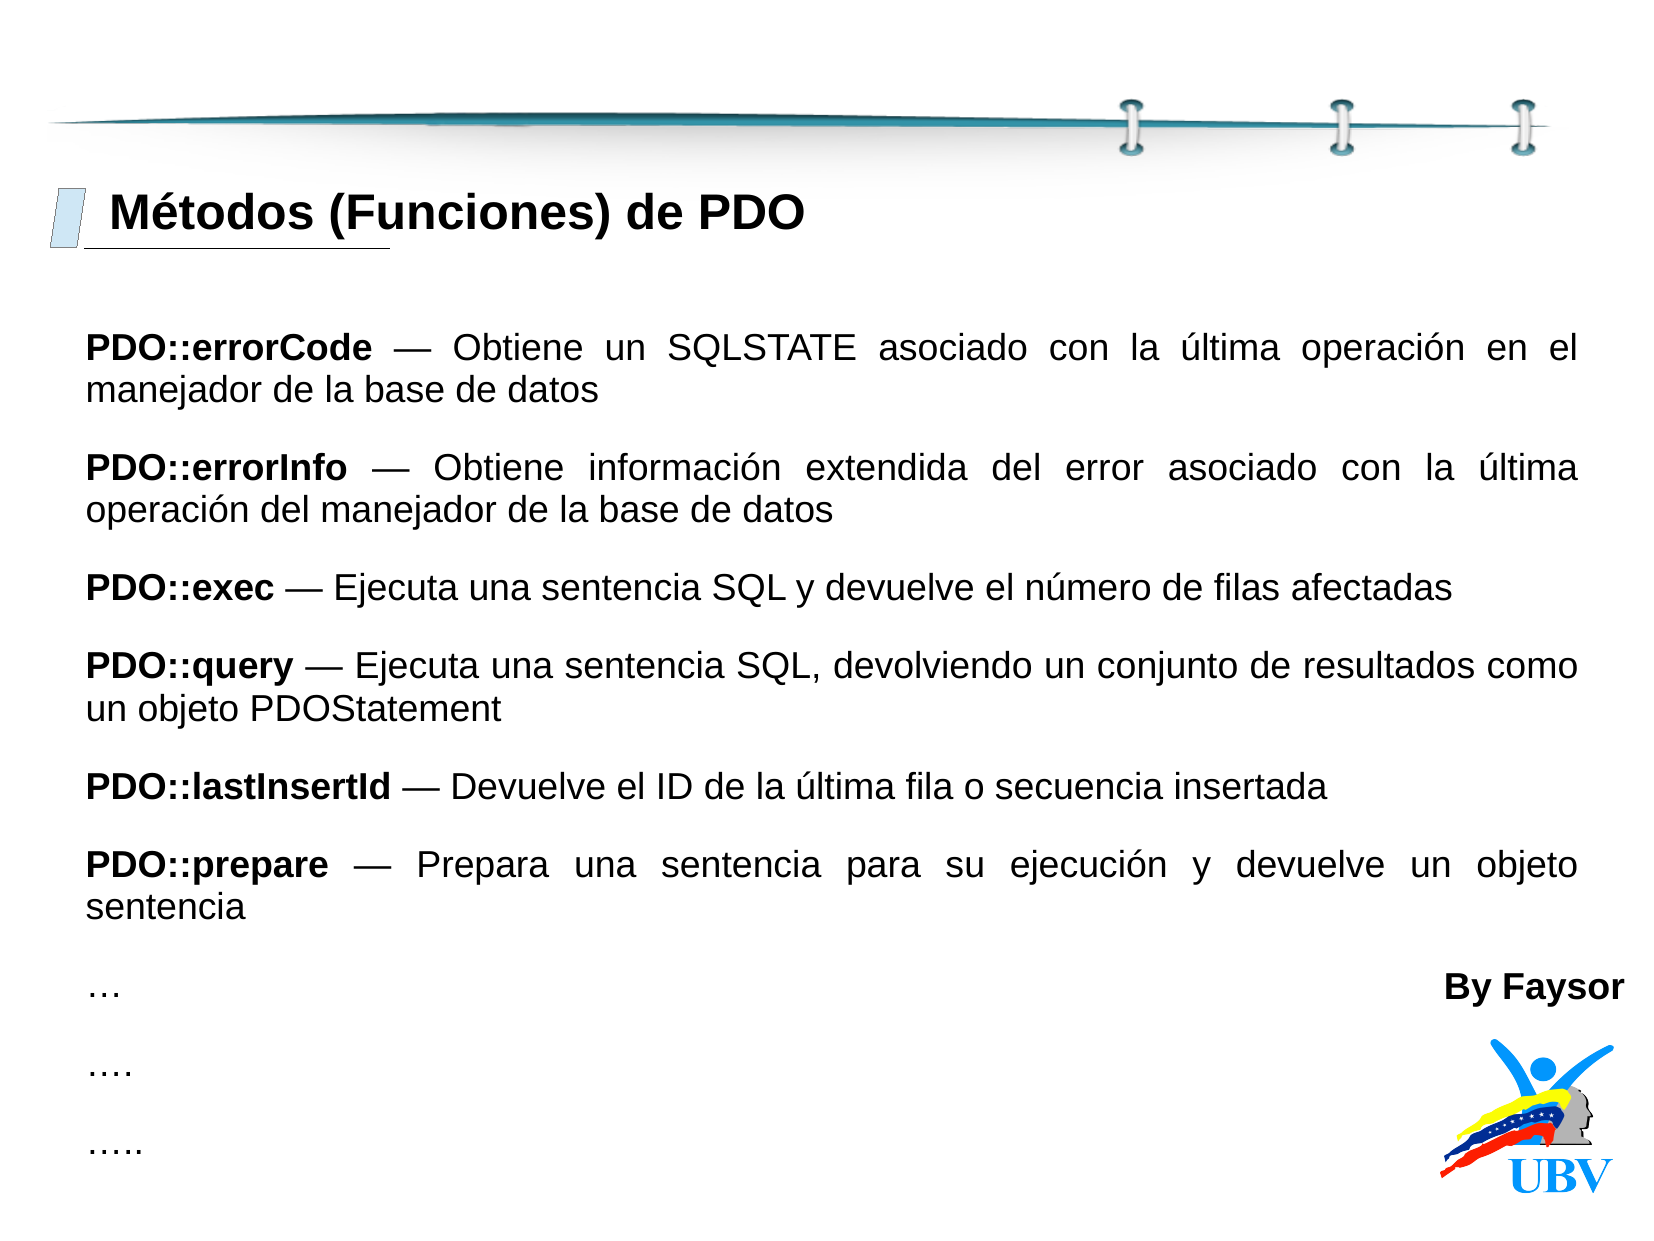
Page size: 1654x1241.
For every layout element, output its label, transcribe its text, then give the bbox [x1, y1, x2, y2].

text_box Métodos (Funciones) de PDO [94, 177, 822, 249]
text_box PDO::errorCode — Obtiene un SQLSTATE asociado con la última operación en el manejador de la base de datos PDO::errorInfo — Obtiene información extendida del error asociado con la última operación del manejador de la base de datos PDO::exec — Ejecuta una sentencia SQL y devuelve el número de filas afectadas PDO::query — Ejecuta una sentencia SQL, devolviendo un conjunto de resultados como un objeto PDOStatement PDO::lastInsertId — Devuelve el ID de la última fila o secuencia insertada PDO::prepare — Prepara una sentencia para su ejecución y devuelve un objeto sentencia … …. ….. [70, 318, 1594, 1178]
picture [1440, 1039, 1619, 1205]
text_box [50, 188, 86, 248]
picture [47, 47, 1575, 201]
text_box By Faysor [1594, 957, 1640, 1016]
